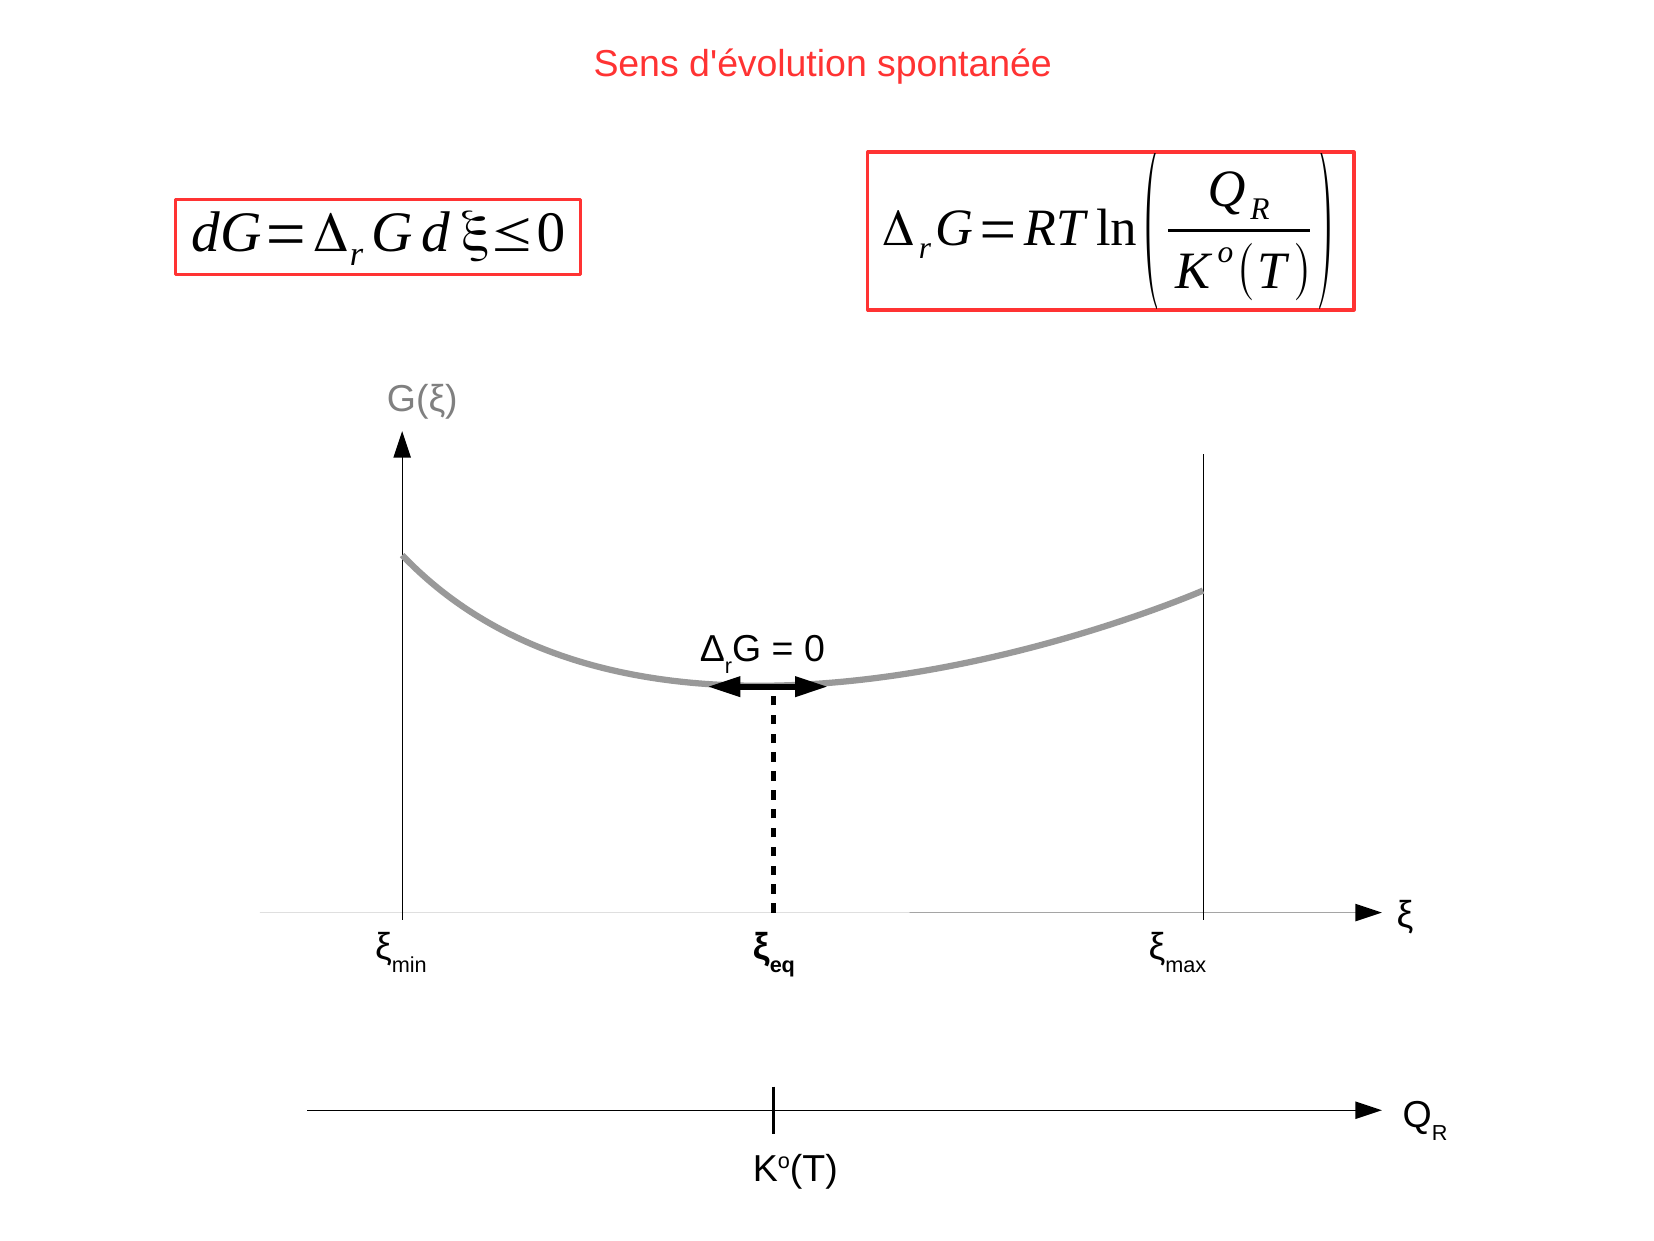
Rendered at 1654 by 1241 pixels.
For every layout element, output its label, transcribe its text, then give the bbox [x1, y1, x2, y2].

text_box ξmin [360, 918, 455, 999]
text_box Sens d'évolution spontanée [578, 35, 1081, 95]
text_box Ko(T) [738, 1139, 857, 1197]
text_box QR [1387, 1086, 1530, 1153]
chart [869, 153, 1353, 309]
text_box ΔrG = 0 [685, 620, 863, 682]
text_box ξeq [738, 918, 815, 999]
text_box G(ξ) [372, 369, 491, 427]
chart [177, 200, 579, 273]
text_box ξmax [1133, 918, 1268, 999]
text_box ξ [1381, 885, 1441, 943]
